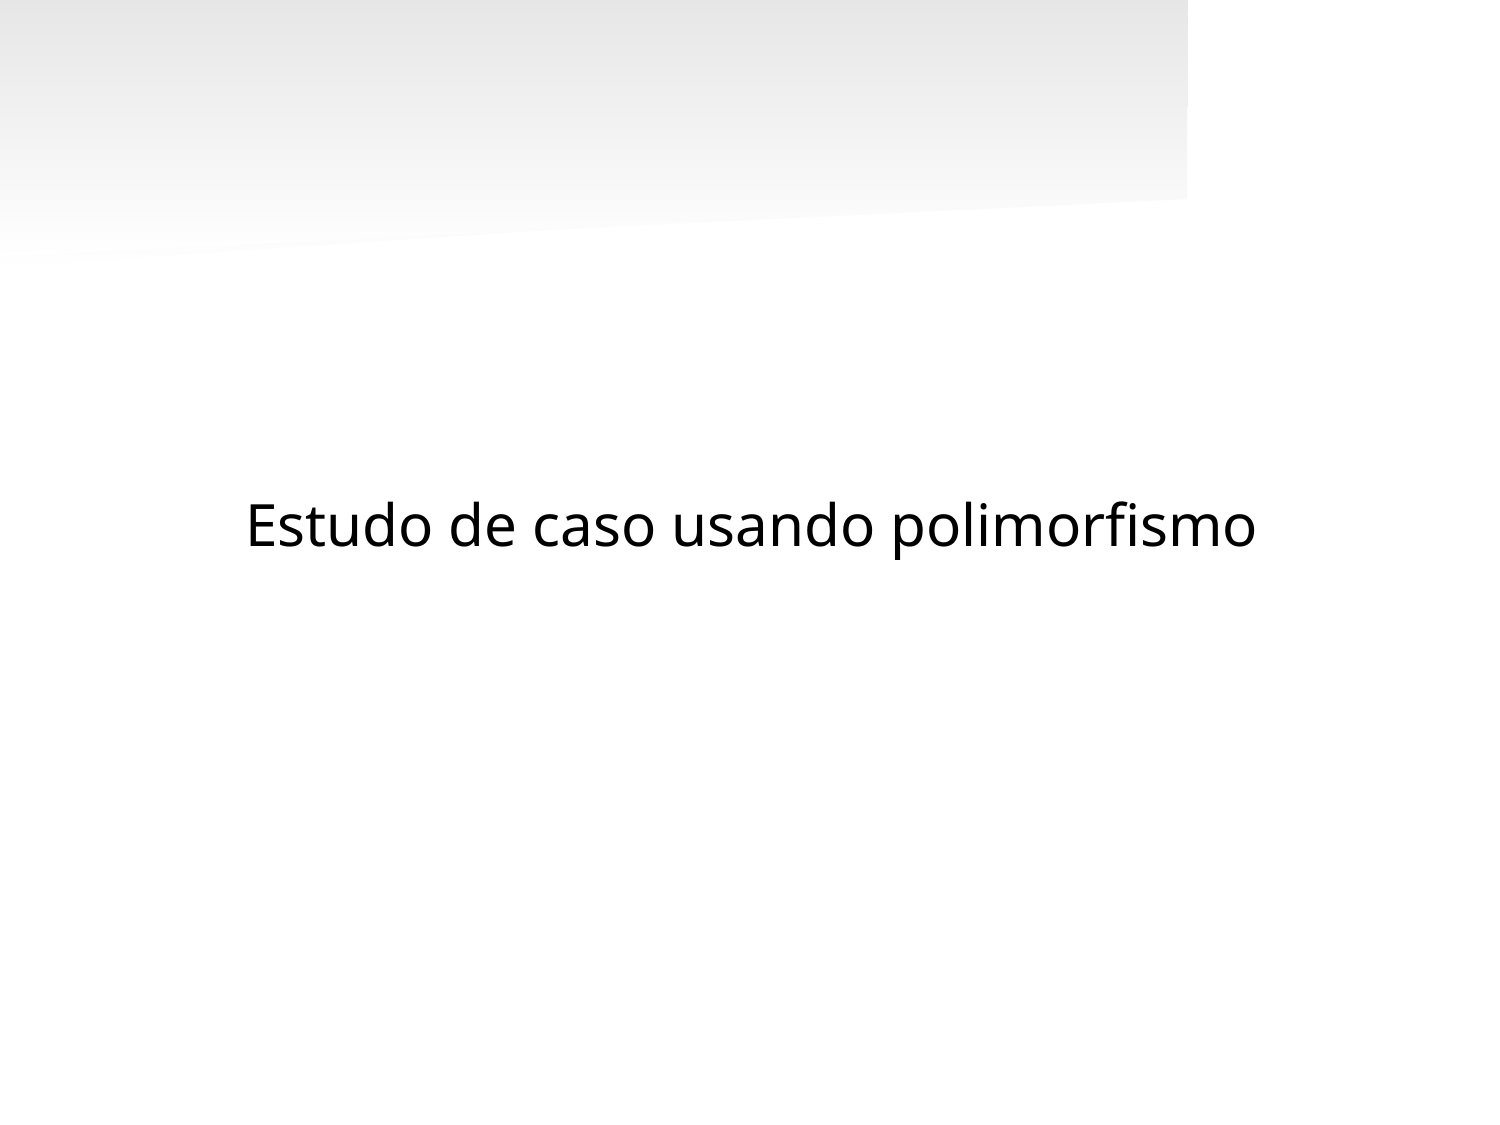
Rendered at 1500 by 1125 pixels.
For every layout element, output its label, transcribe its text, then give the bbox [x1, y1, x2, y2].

subtitle Estudo de caso usando polimorfismo [76, 42, 1427, 1005]
